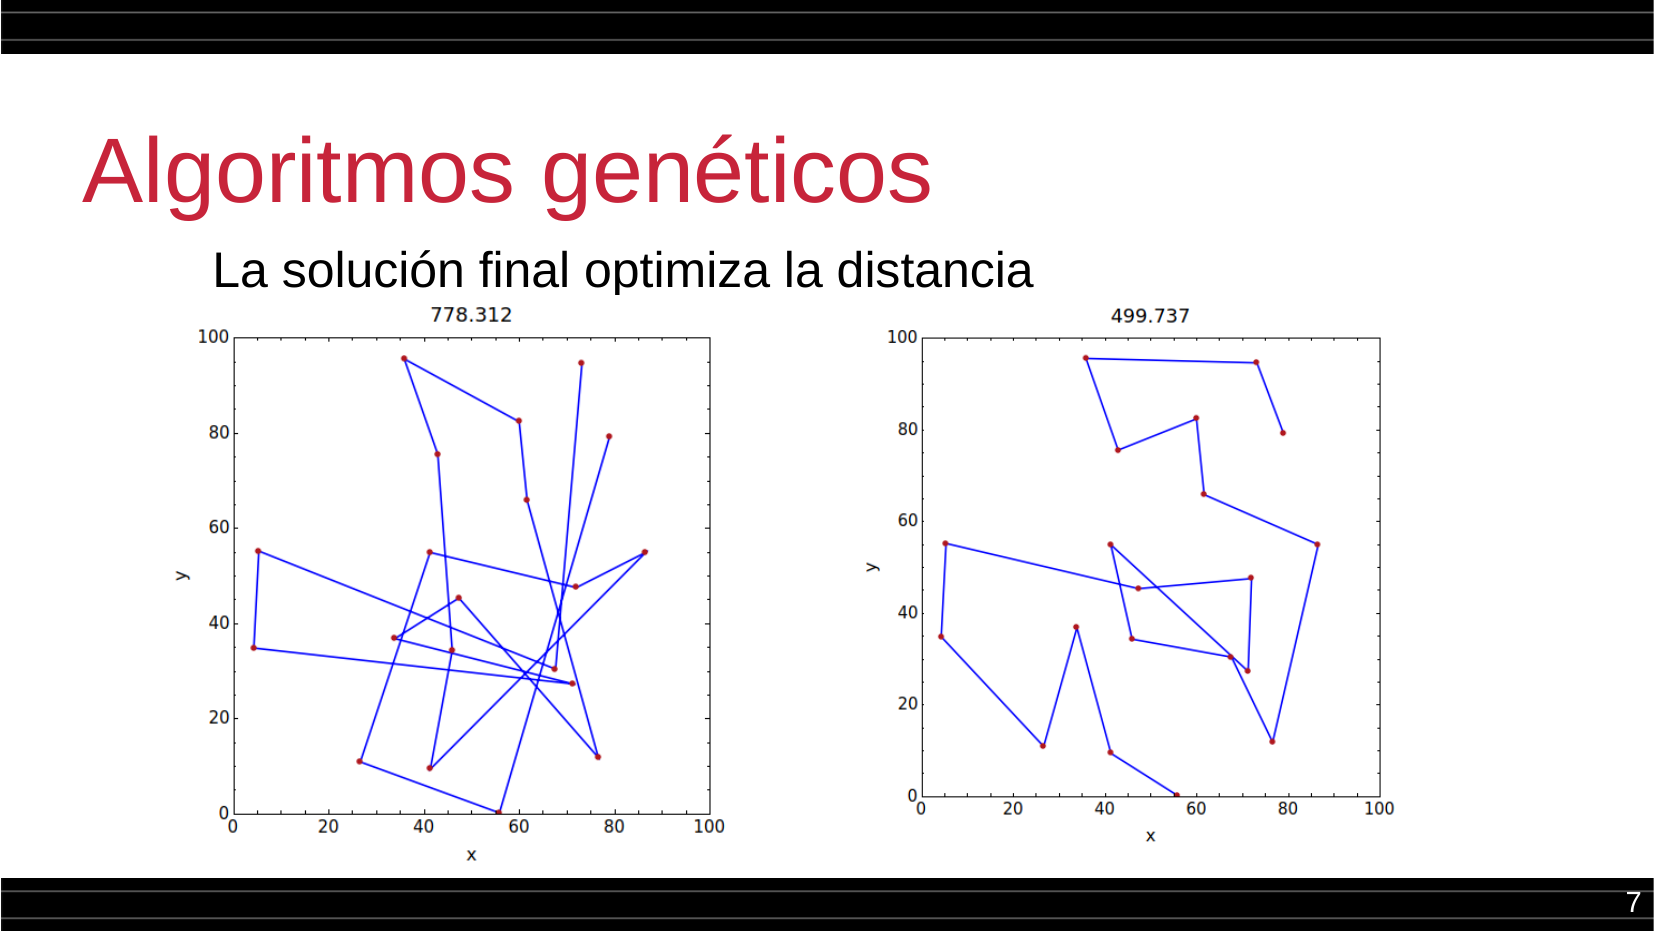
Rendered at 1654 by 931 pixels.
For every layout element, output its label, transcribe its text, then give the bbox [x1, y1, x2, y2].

title Algoritmos genéticos [82, 92, 1571, 249]
list La solución final optimiza la distancia [141, 242, 1359, 432]
picture [850, 299, 1401, 851]
picture [1, 0, 1654, 54]
picture [159, 295, 734, 875]
picture [1, 878, 1654, 931]
